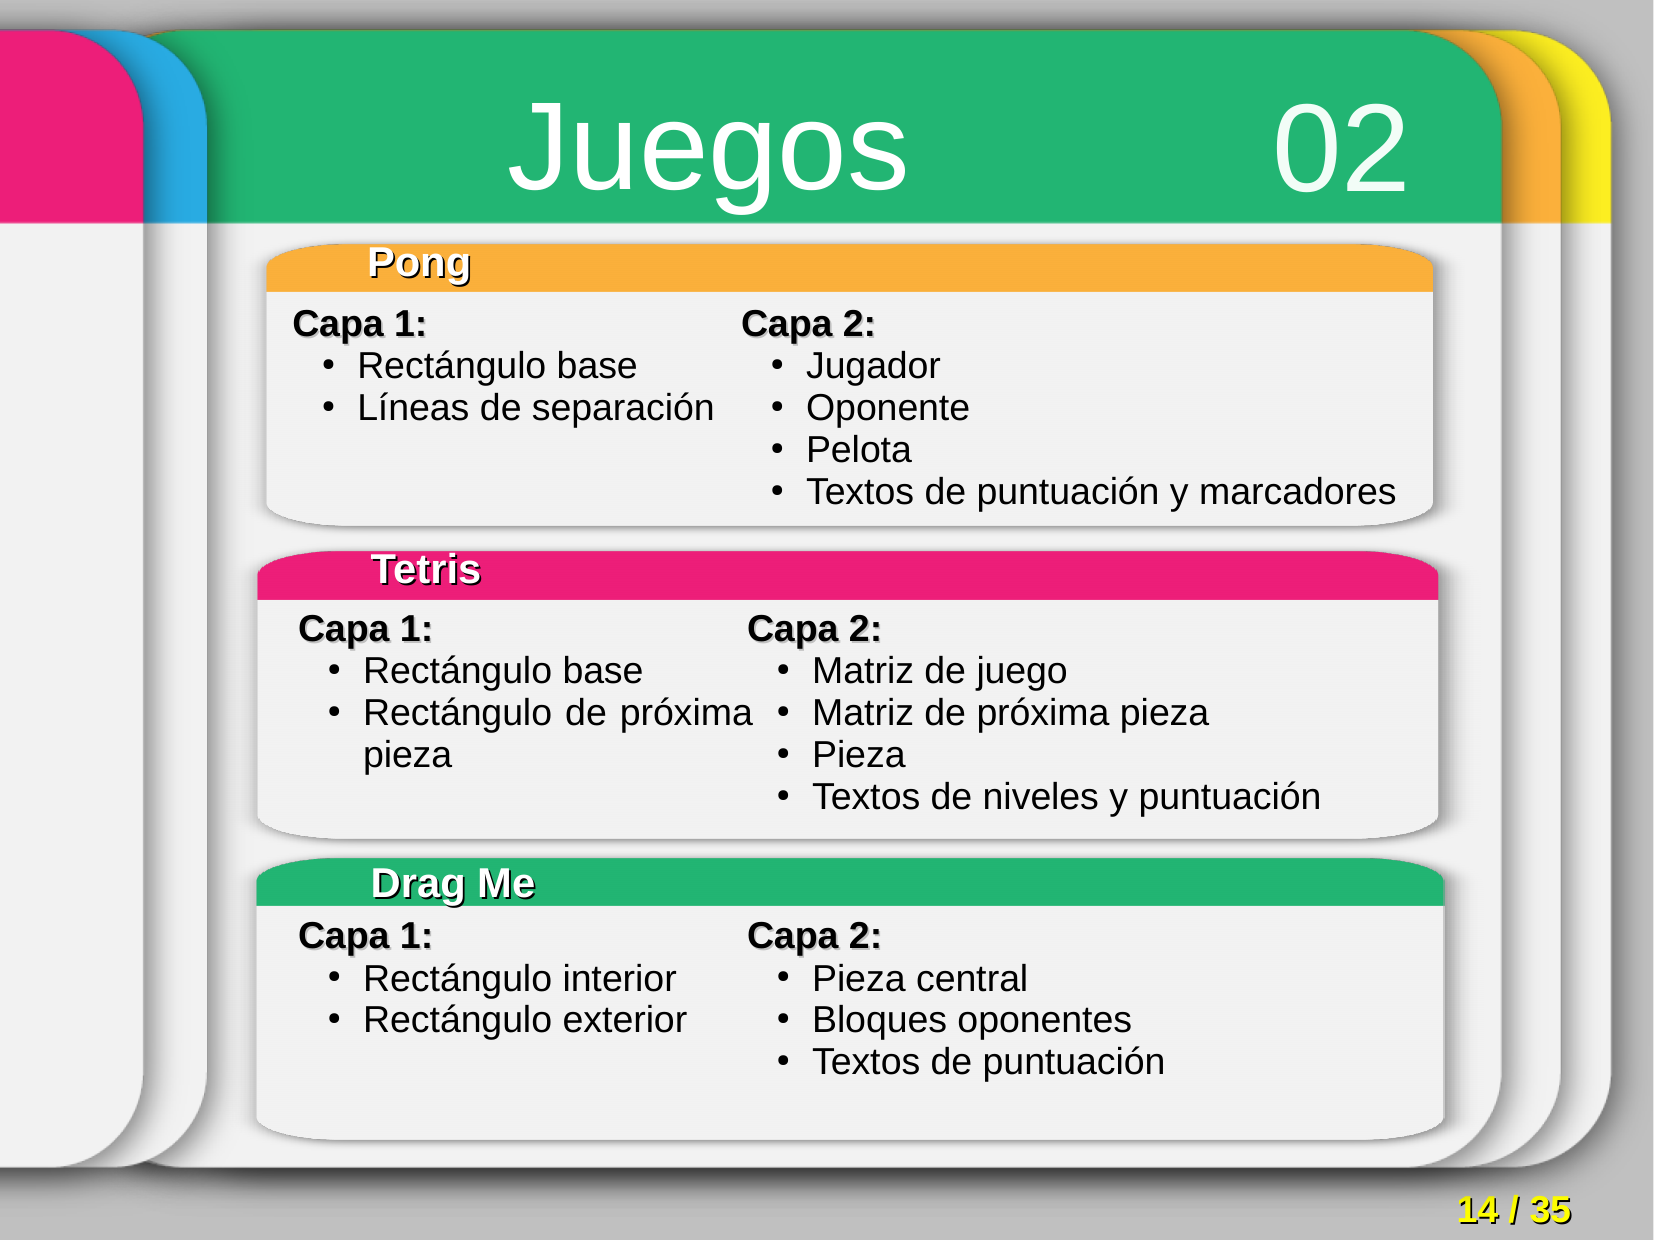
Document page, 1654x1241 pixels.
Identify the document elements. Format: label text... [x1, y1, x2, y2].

text_box Capa 1: Rectángulo base Líneas de separación [277, 295, 726, 479]
title Juegos [147, 59, 1270, 235]
text_box Capa 2: Matriz de juego Matriz de próxima pieza Pieza Textos de niveles y puntuación [732, 600, 1430, 827]
title Pong [367, 229, 472, 295]
text_box Capa 1: Rectángulo base Rectángulo de próxima pieza [283, 600, 732, 785]
text_box 02 [1257, 58, 1433, 225]
text_box Capa 2: Pieza central Bloques oponentes Textos de puntuación [732, 907, 1430, 1092]
text_box Capa 2: Jugador Oponente Pelota Textos de puntuación y marcadores [726, 295, 1424, 522]
text_box Capa 1: Rectángulo interior Rectángulo exterior [283, 907, 732, 1091]
picture [0, 0, 1654, 1241]
title Drag Me [370, 850, 536, 907]
title Tetris [370, 544, 482, 600]
text_box [224, 236, 1595, 1158]
